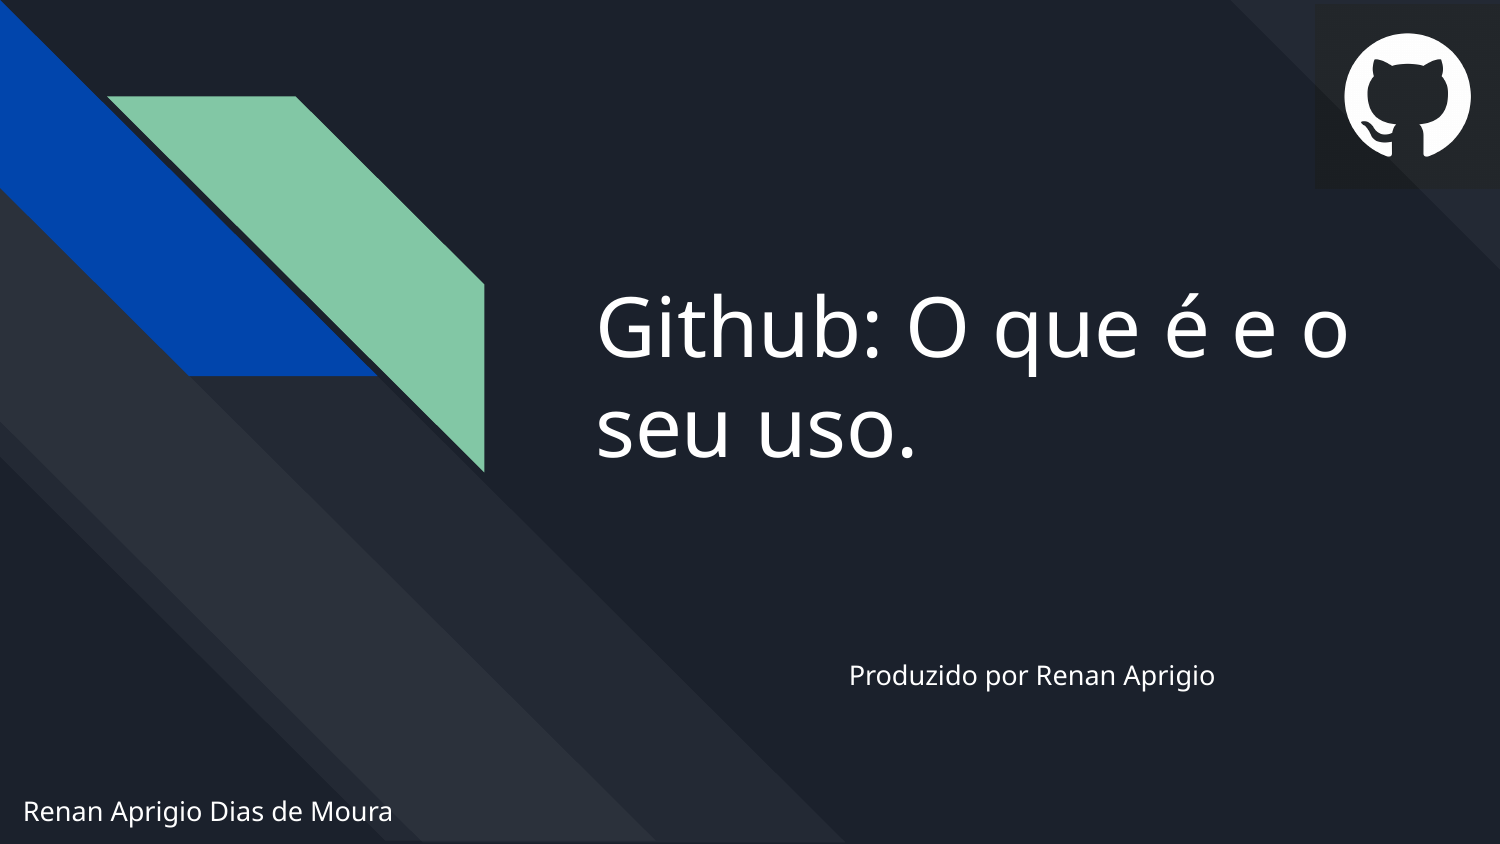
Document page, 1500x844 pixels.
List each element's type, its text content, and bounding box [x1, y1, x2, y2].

picture [1315, 4, 1500, 189]
title Github: O que é e o seu uso. [580, 258, 1404, 518]
subtitle Produzido por Renan Aprigio [833, 643, 1404, 727]
